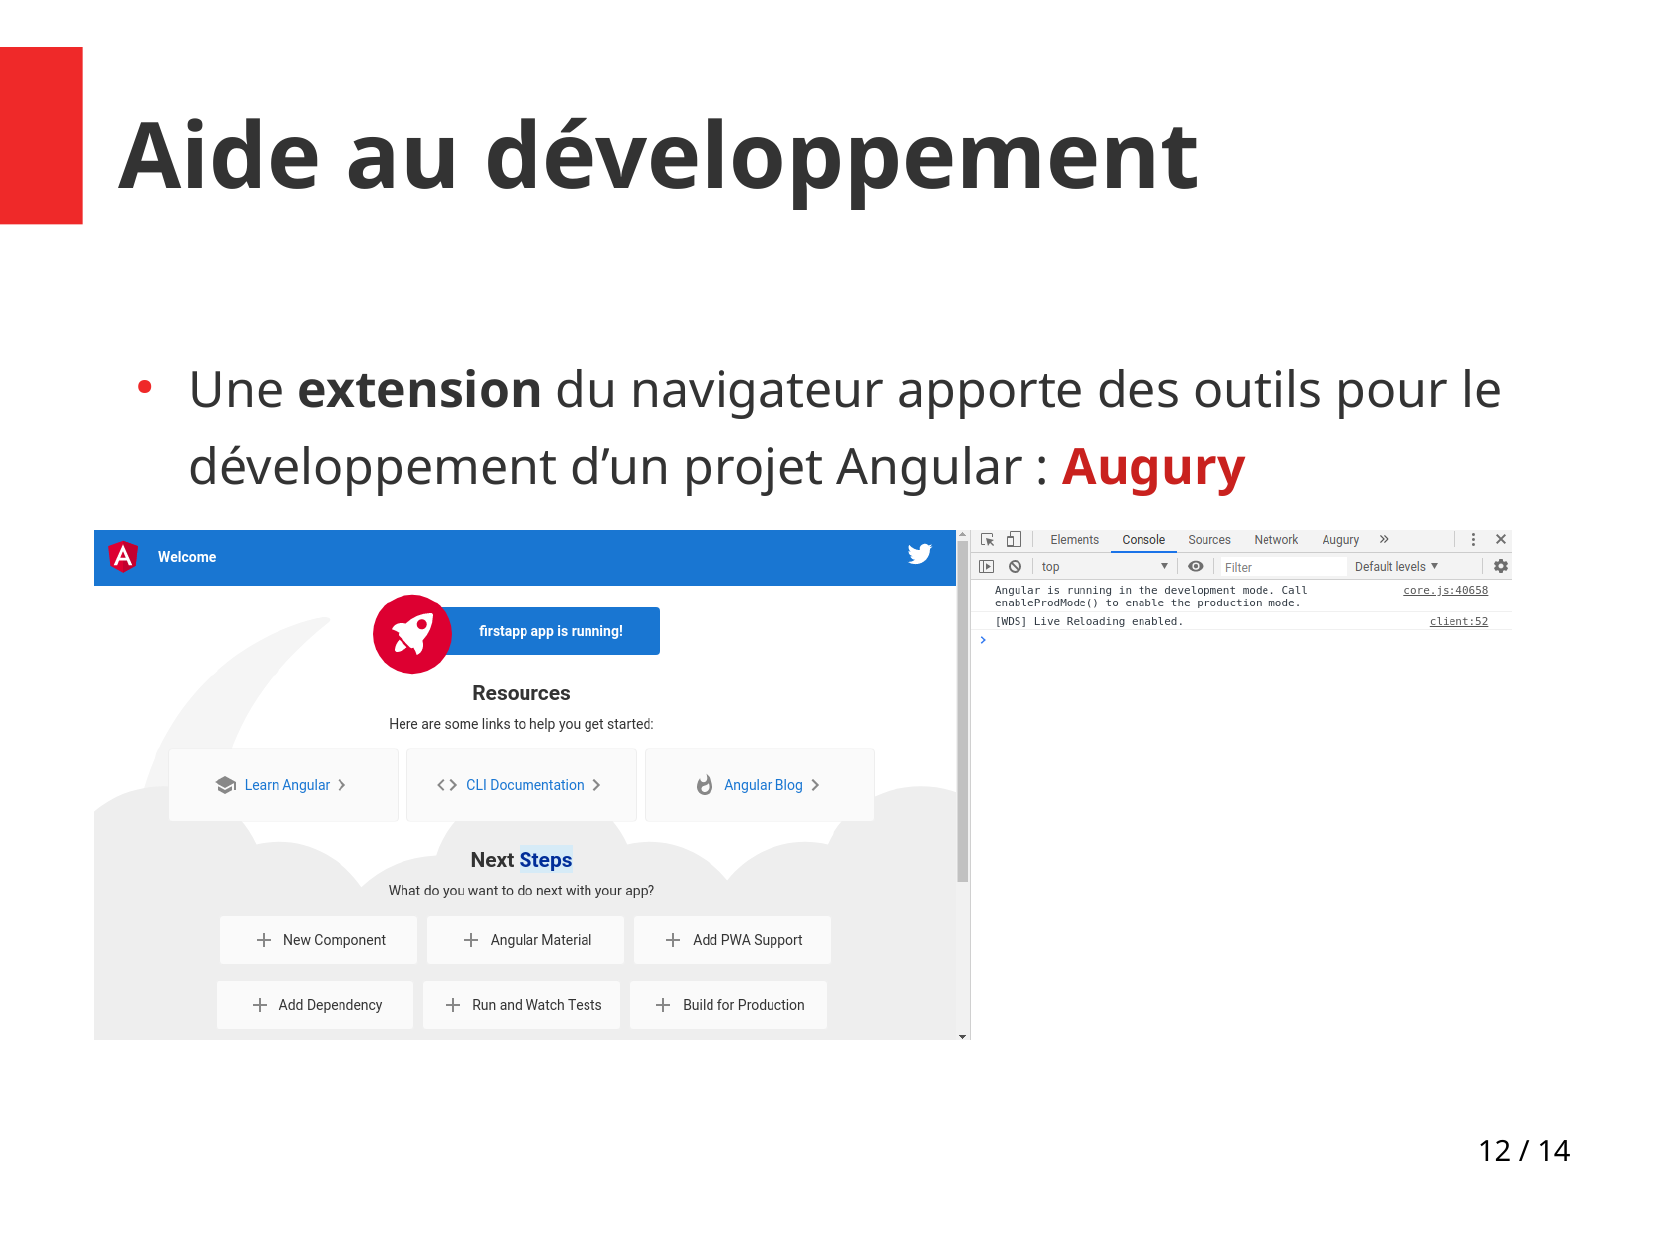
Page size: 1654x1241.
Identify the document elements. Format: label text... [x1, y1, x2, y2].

picture [94, 530, 1512, 1040]
list Une extension du navigateur apporte des outils pour le développement d’un projet Angular : Augury [118, 354, 1536, 1074]
title Aide au développement [118, 49, 1571, 257]
